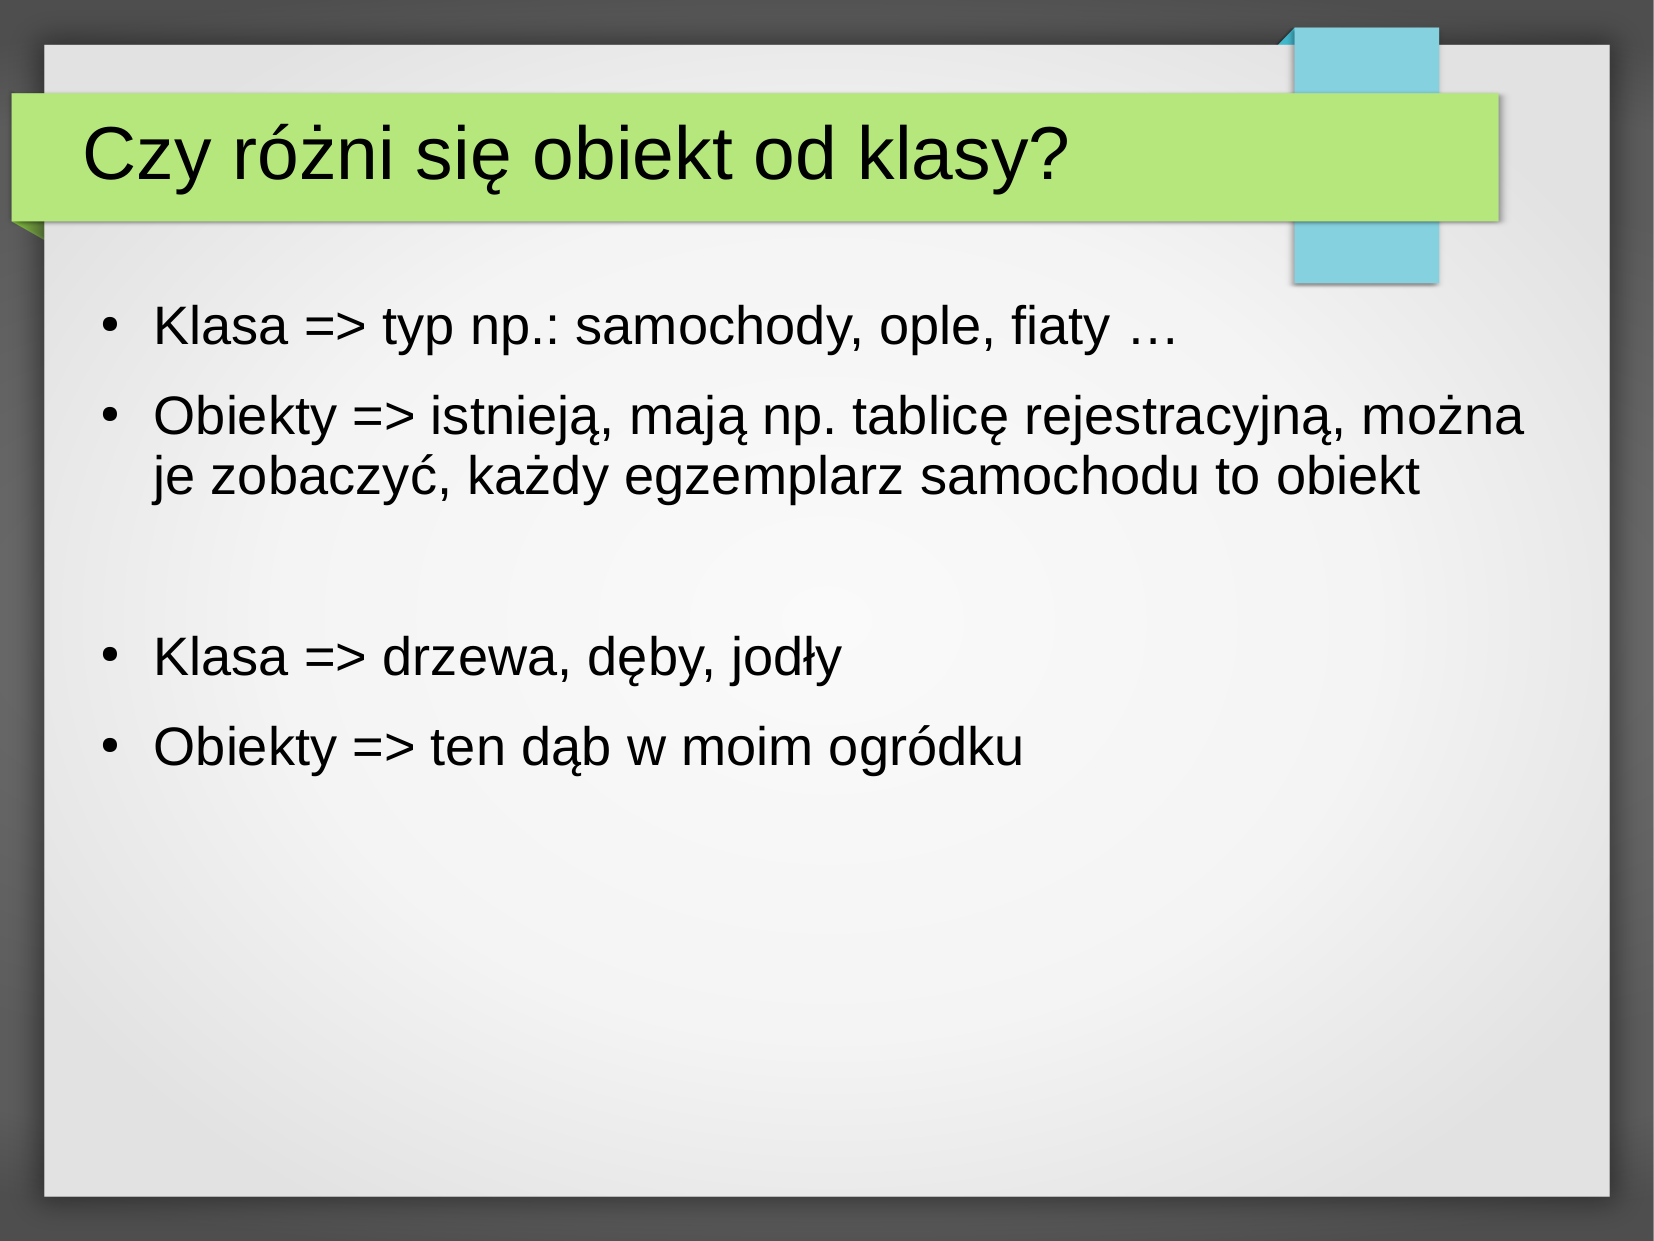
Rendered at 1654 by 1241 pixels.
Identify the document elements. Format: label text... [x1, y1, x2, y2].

picture [0, 0, 1654, 1241]
list Klasa => typ np.: samochody, ople, fiaty … Obiekty => istnieją, mają np. tablicę rejestracyjną, można je zobaczyć, każdy egzemplarz samochodu to obiekt Klasa => drzewa, dęby, jodły Obiekty => ten dąb w moim ogródku [82, 295, 1571, 1015]
title Czy różni się obiekt od klasy? [82, 94, 1264, 213]
